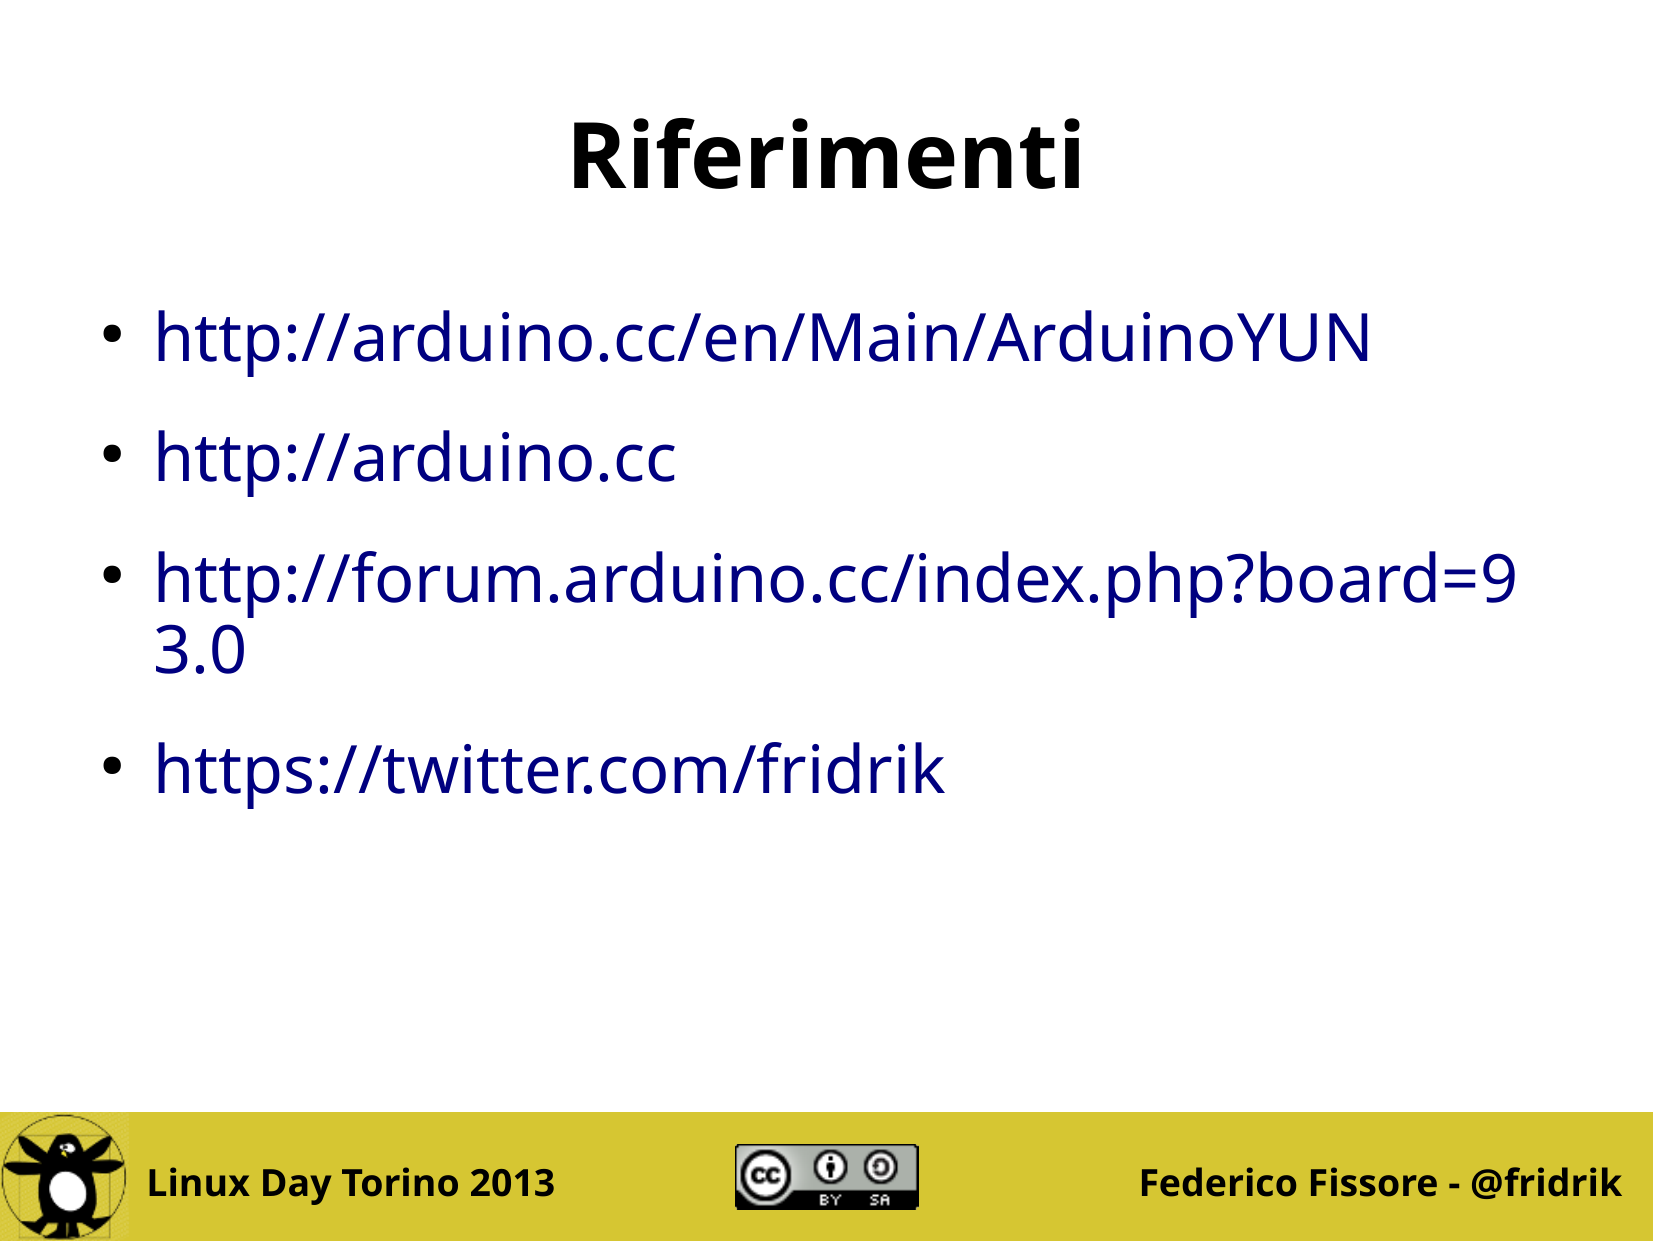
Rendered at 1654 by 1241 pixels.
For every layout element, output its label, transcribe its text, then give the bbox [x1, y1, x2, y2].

picture [0, 1112, 1653, 1241]
title Riferimenti [82, 49, 1571, 257]
list http://arduino.cc/en/Main/ArduinoYUN http://arduino.cc http://forum.arduino.cc/index.php?board=93.0 https://twitter.com/fridrik [82, 290, 1538, 1010]
text_box Linux Day Torino 2013 [131, 1148, 553, 1206]
text_box Federico Fissore - @fridrik [1123, 1148, 1627, 1206]
